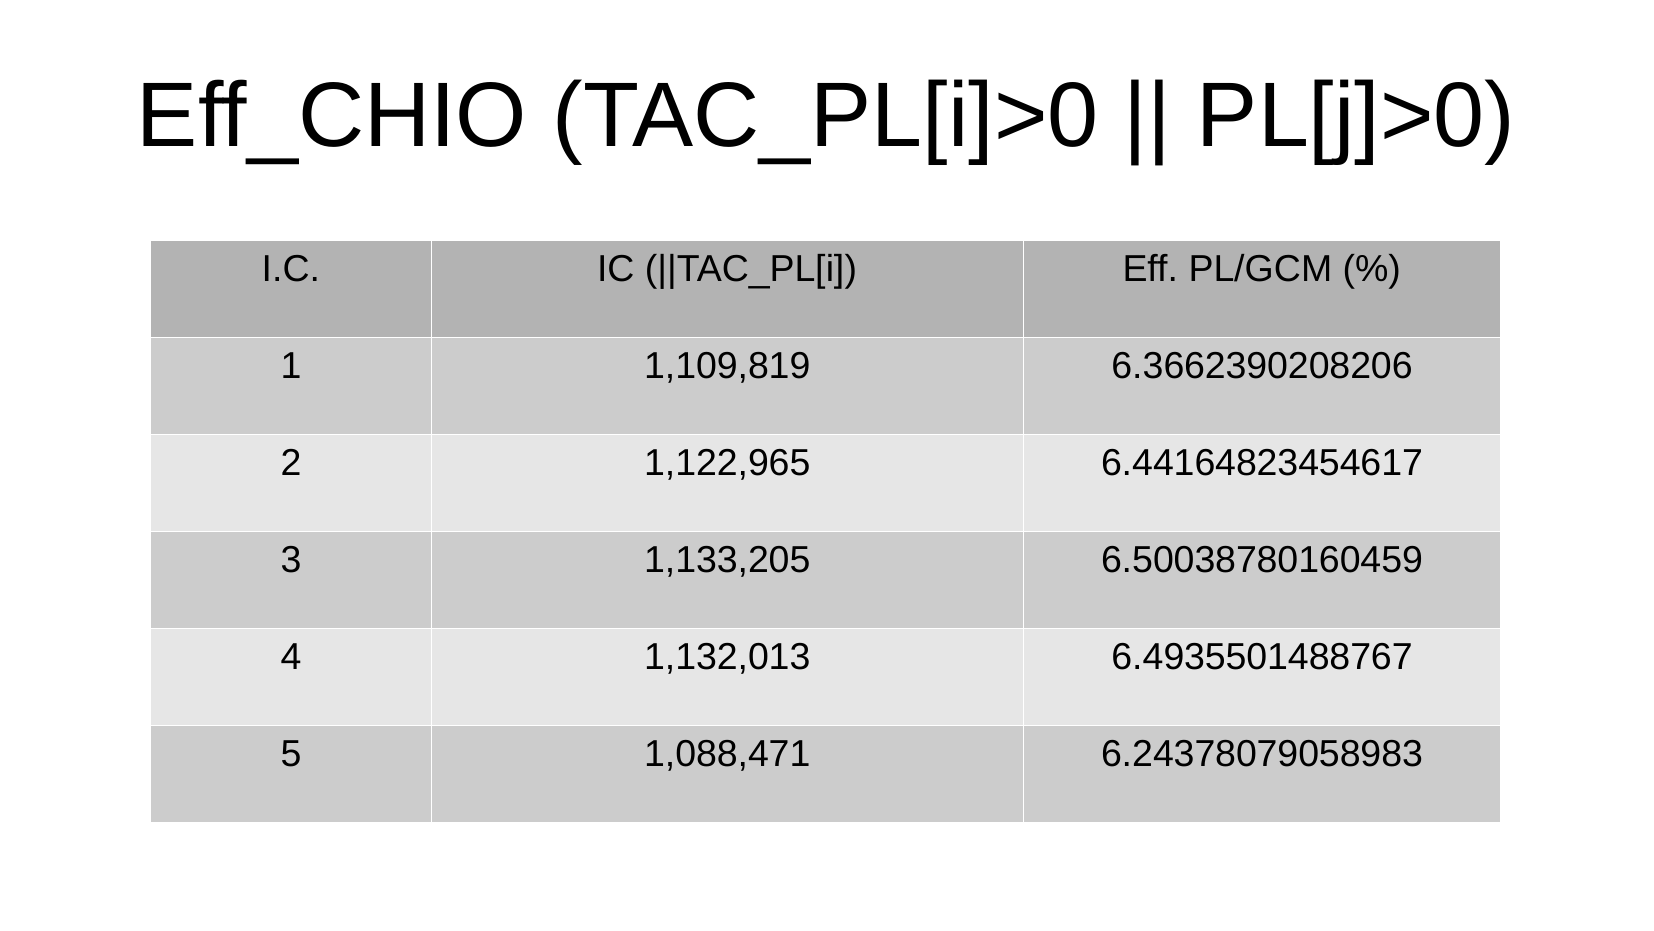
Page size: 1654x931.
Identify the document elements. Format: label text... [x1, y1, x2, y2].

table_cell 6.50038780160459 [1024, 532, 1500, 628]
table_cell 5 [151, 726, 431, 822]
table_cell 6.3662390208206 [1024, 338, 1500, 434]
title Eff_CHIO (TAC_PL[i]>0 || PL[j]>0) [82, 37, 1571, 193]
table_cell 1,122,965 [432, 435, 1023, 531]
table_cell 2 [151, 435, 431, 531]
table_header IC (||TAC_PL[i]) [432, 241, 1023, 337]
table_cell 3 [151, 532, 431, 628]
table_cell 6.24378079058983 [1024, 726, 1500, 822]
table_cell 6.4935501488767 [1024, 629, 1500, 725]
table_cell 1,109,819 [432, 338, 1023, 434]
table_cell 1,133,205 [432, 532, 1023, 628]
table_header I.C. [151, 241, 431, 337]
table_cell 1 [151, 338, 431, 434]
table_cell 6.44164823454617 [1024, 435, 1500, 531]
table_cell 1,088,471 [432, 726, 1023, 822]
table_header Eff. PL/GCM (%) [1024, 241, 1500, 337]
table_cell 4 [151, 629, 431, 725]
table_cell 1,132,013 [432, 629, 1023, 725]
